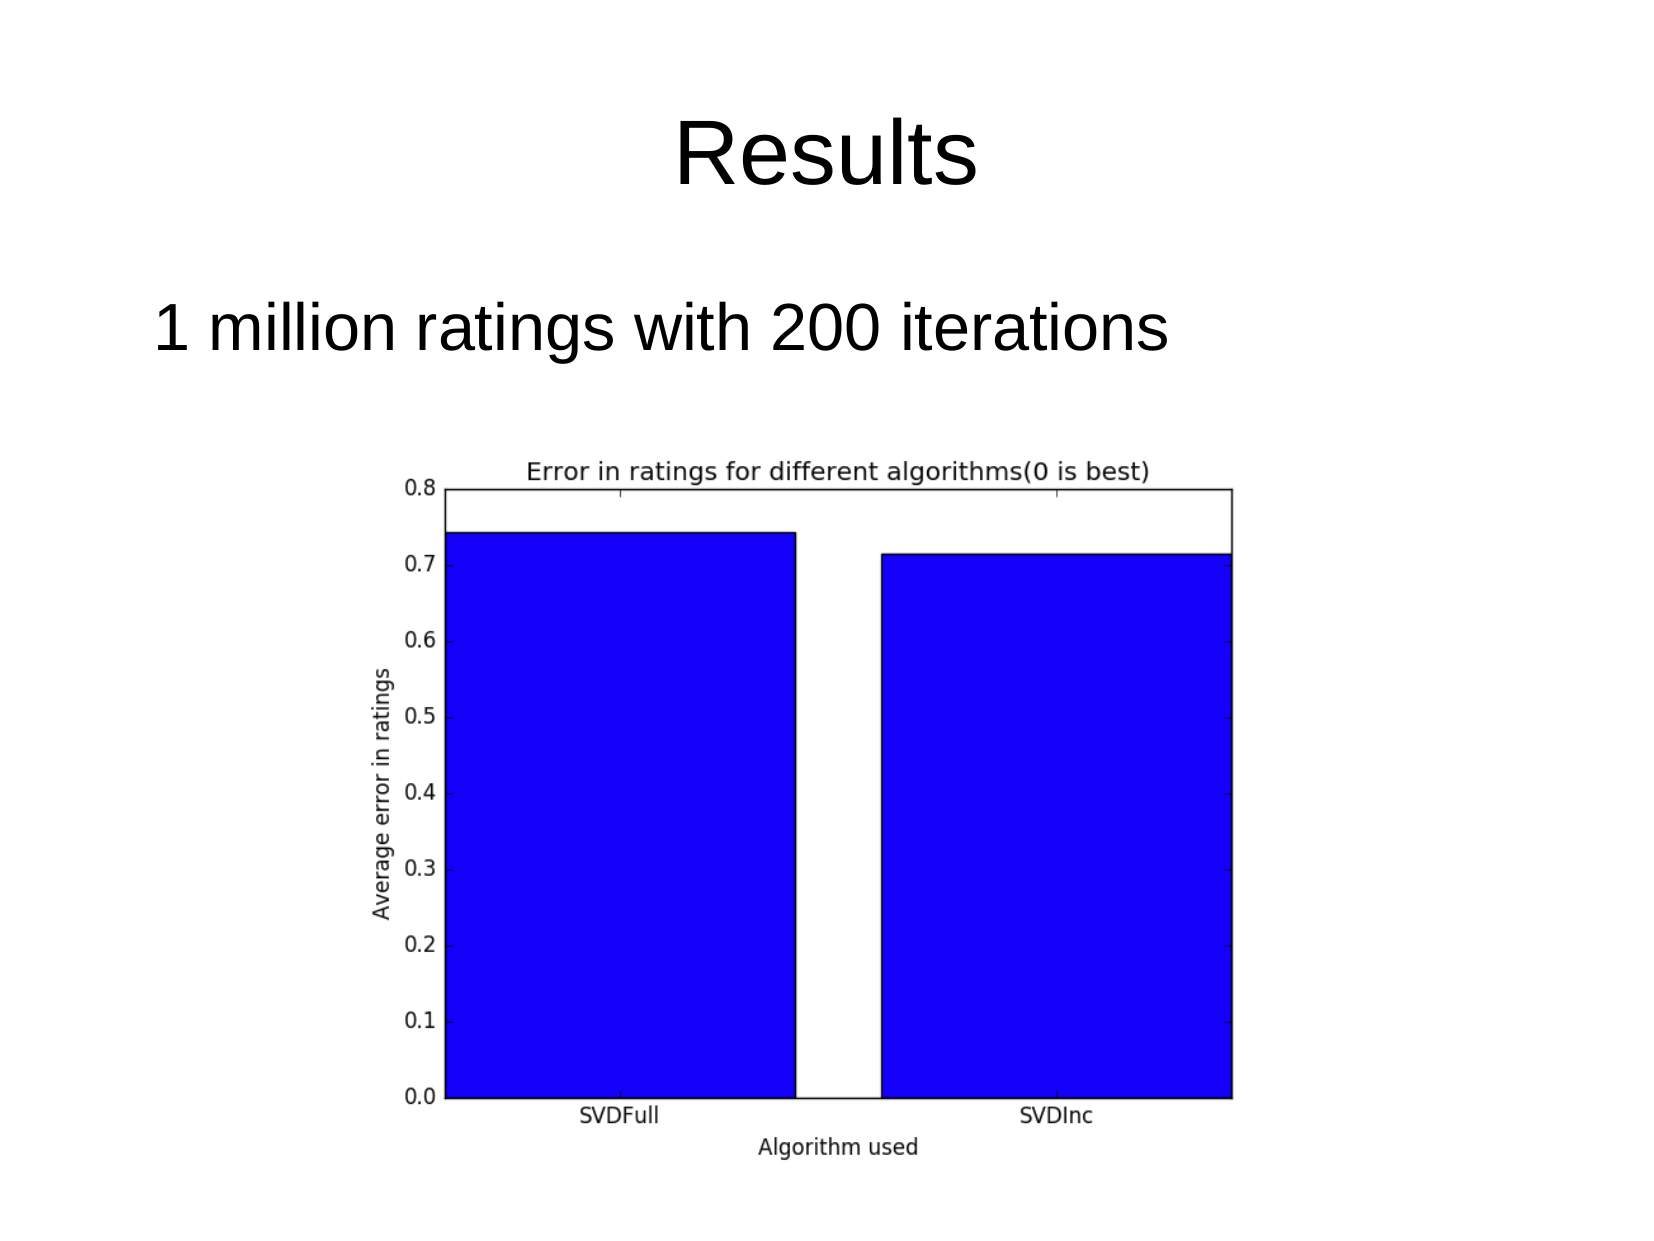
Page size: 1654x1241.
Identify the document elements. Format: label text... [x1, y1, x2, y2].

picture [318, 413, 1333, 1174]
title Results [82, 49, 1571, 257]
list 1 million ratings with 200 iterations [82, 290, 1571, 1010]
